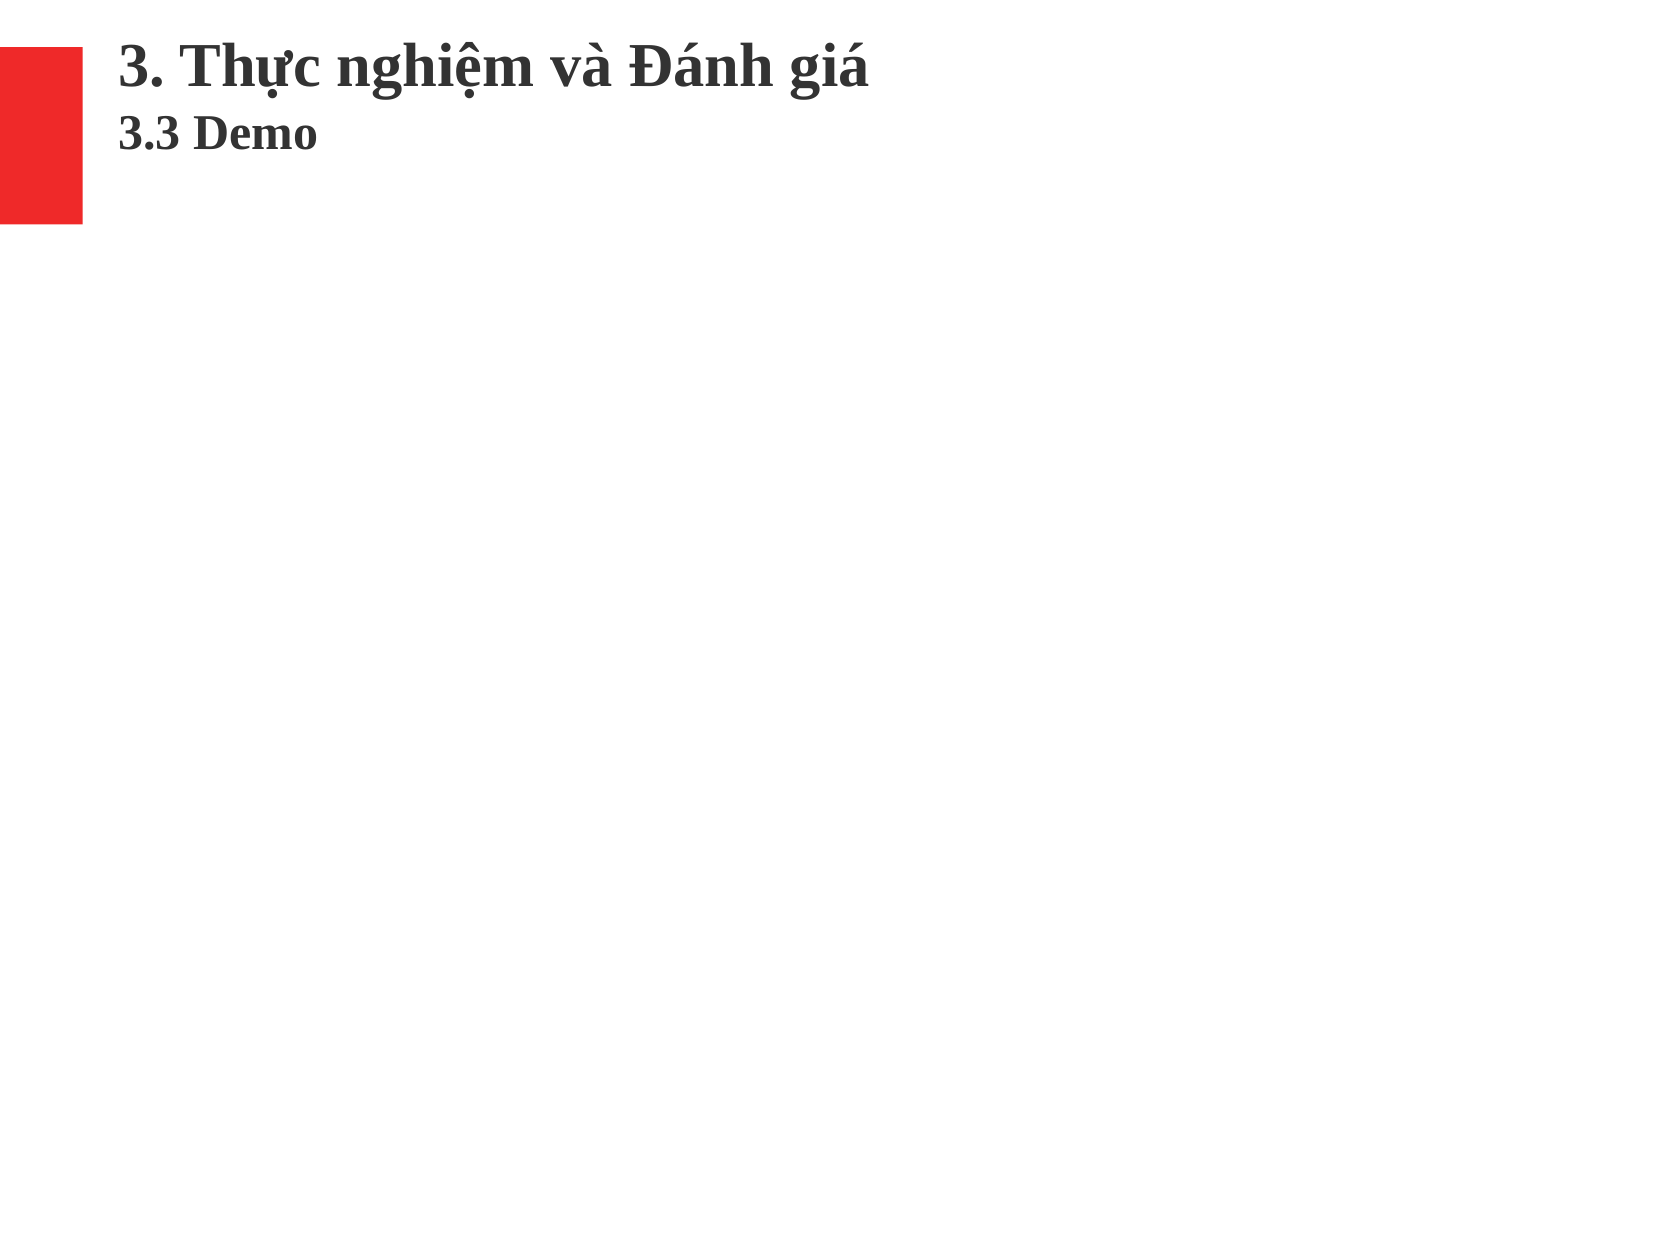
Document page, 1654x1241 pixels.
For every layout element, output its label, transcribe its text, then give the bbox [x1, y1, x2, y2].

text_box 3.3 Demo [118, 99, 1296, 176]
text_box 3. Thực nghiệm và Đánh giá [118, 23, 1571, 100]
